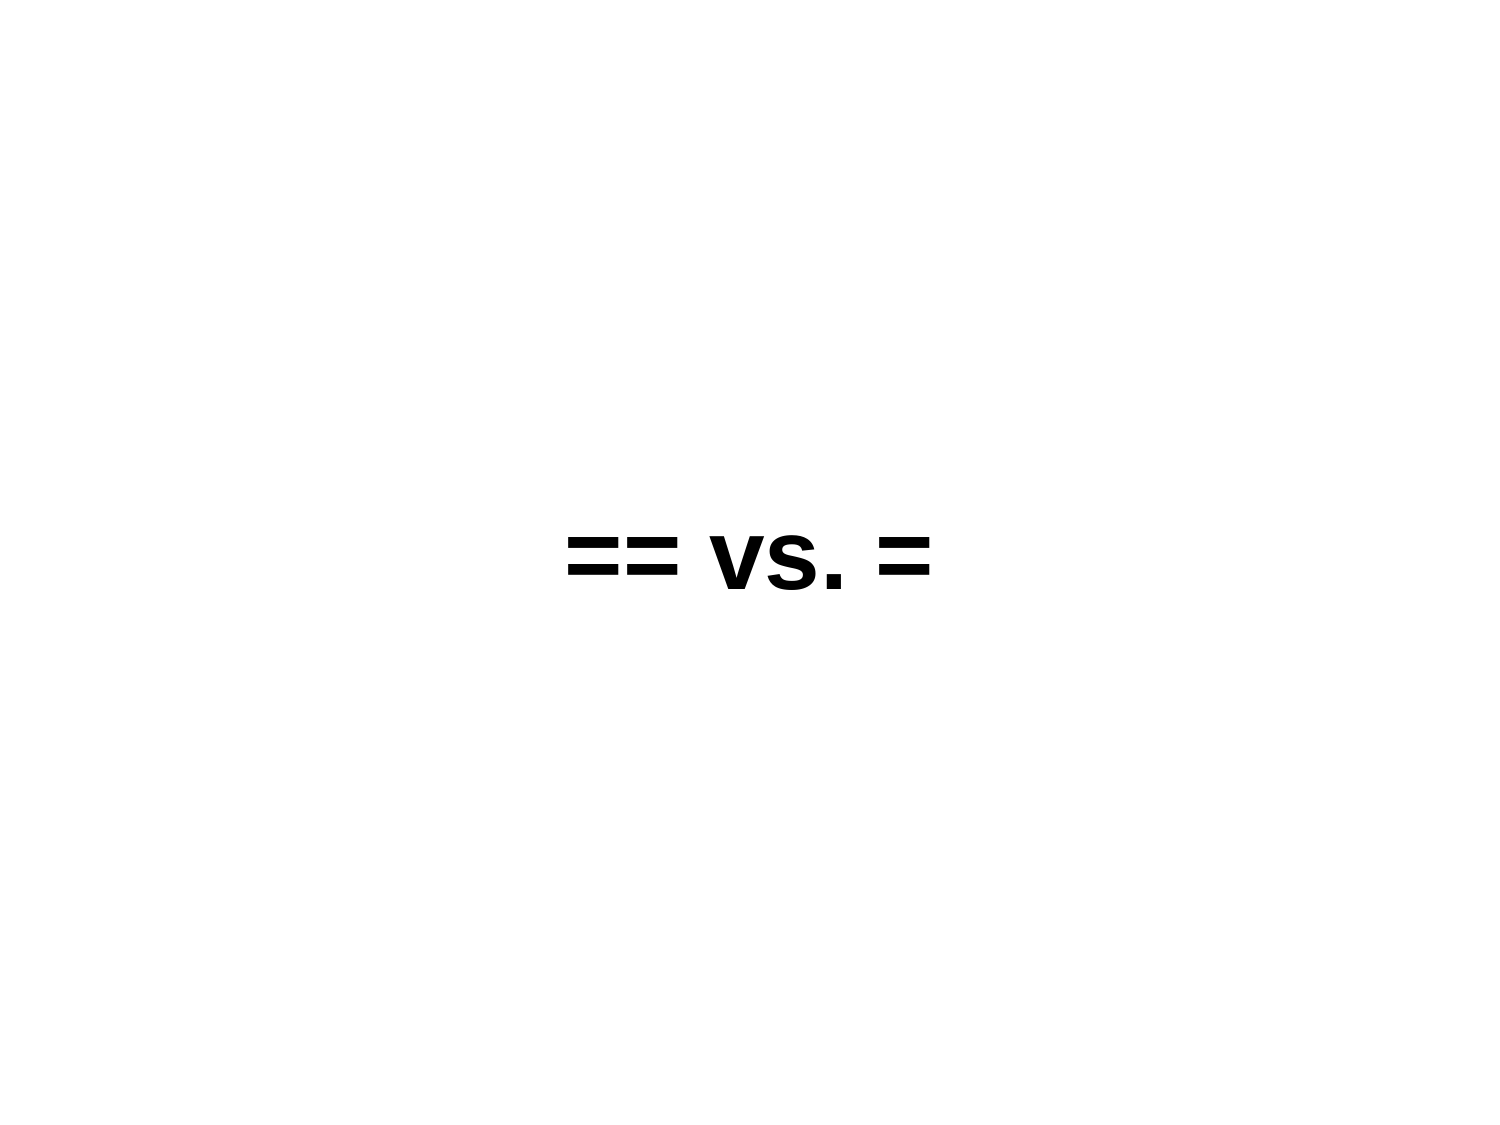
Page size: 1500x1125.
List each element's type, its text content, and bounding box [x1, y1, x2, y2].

text_box == vs. = [75, 436, 1425, 625]
